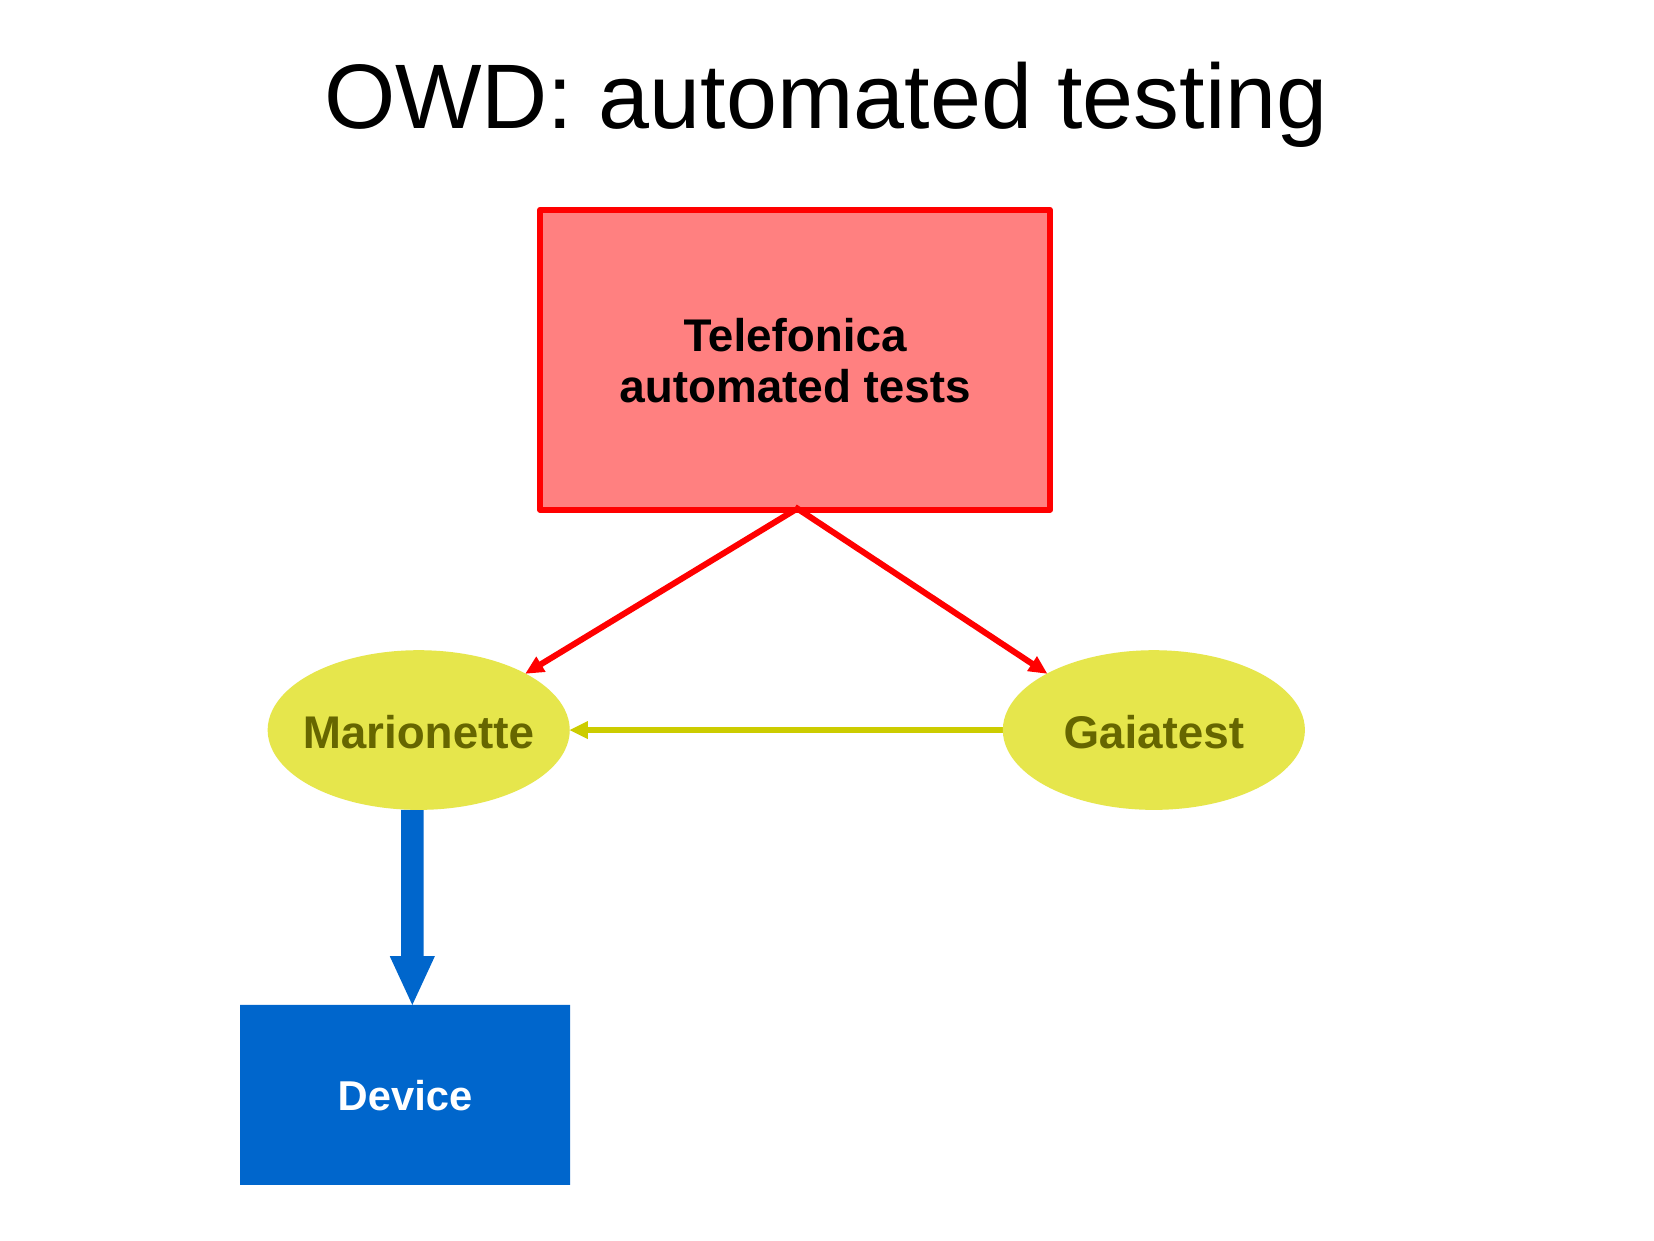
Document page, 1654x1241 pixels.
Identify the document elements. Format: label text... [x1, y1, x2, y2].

text_box Gaiatest [1002, 650, 1305, 810]
text_box Device [240, 1004, 571, 1185]
text_box Telefonica automated tests [540, 209, 1051, 510]
text_box [389, 810, 435, 1005]
text_box OWD: automated testing [82, 34, 1571, 151]
text_box Marionette [267, 650, 570, 810]
